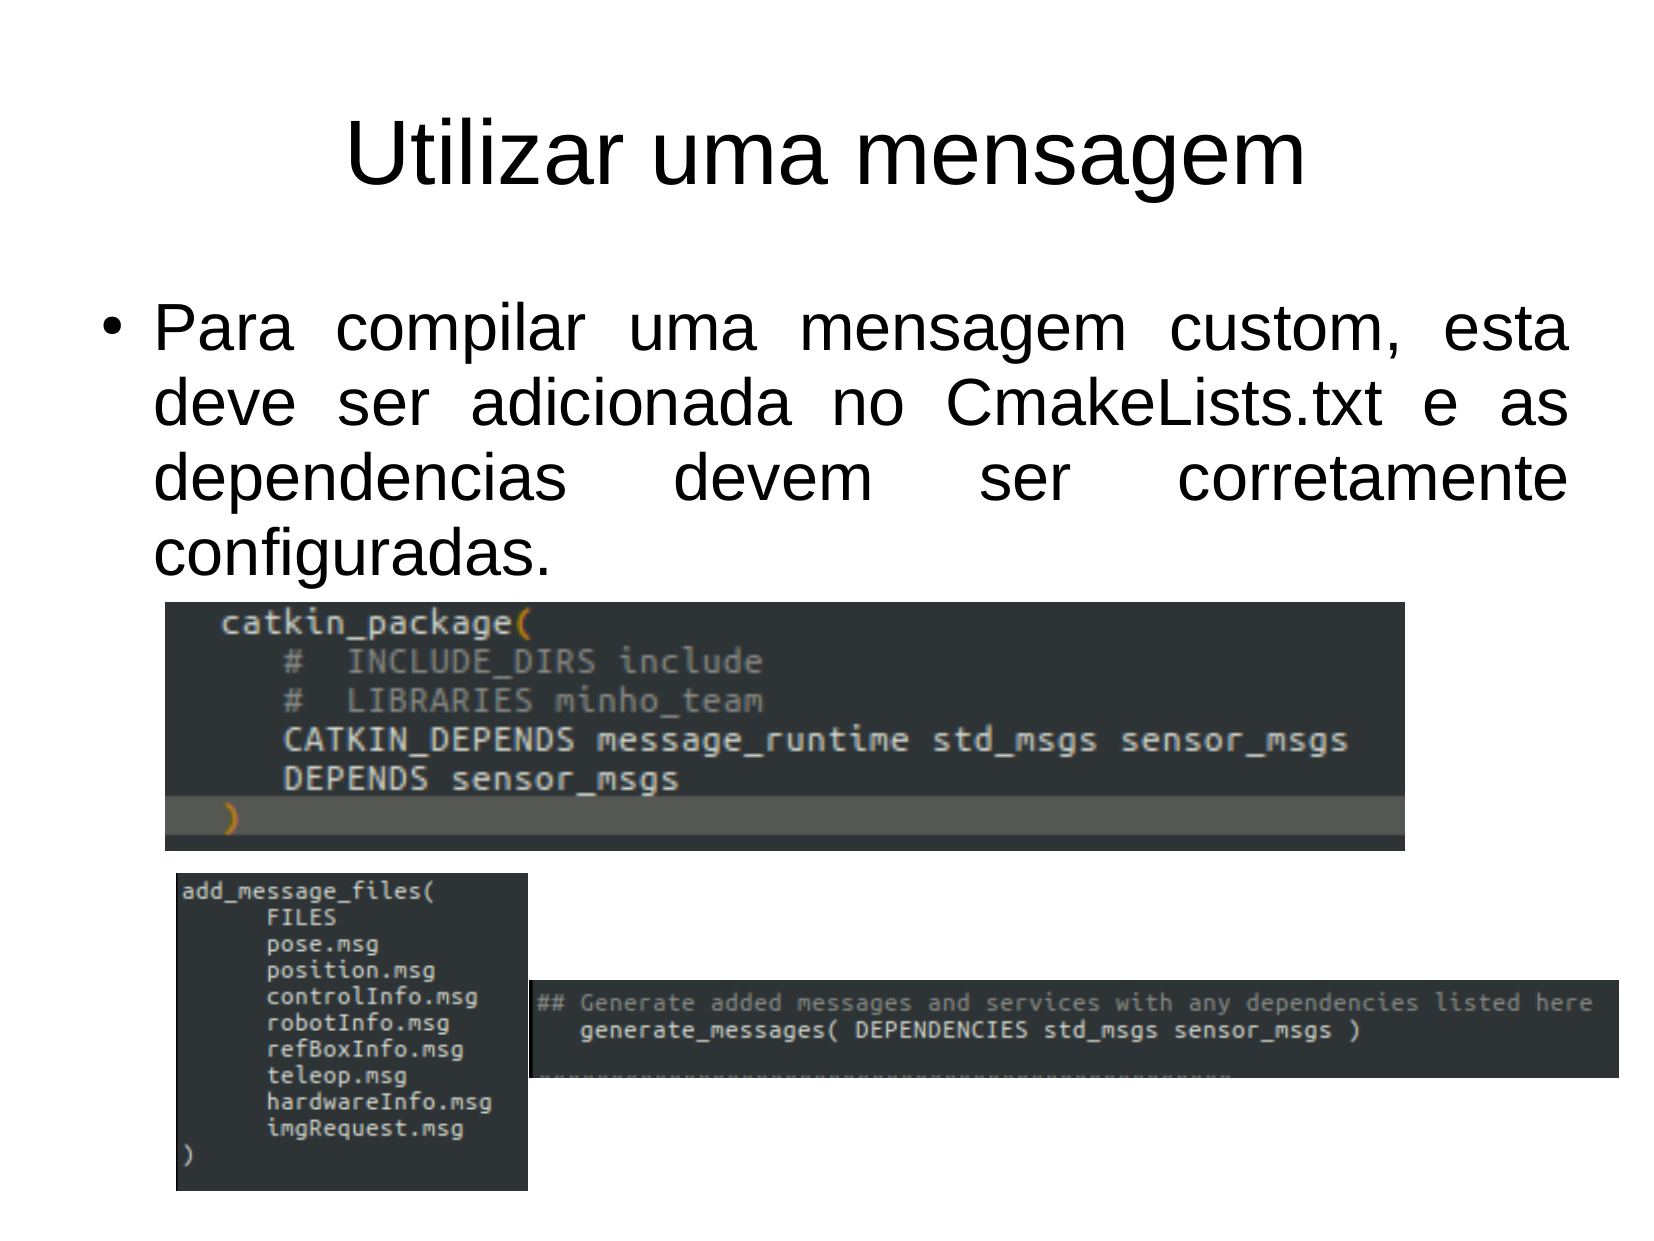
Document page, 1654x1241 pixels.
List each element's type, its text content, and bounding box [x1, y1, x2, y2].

picture [529, 980, 1619, 1078]
list Para compilar uma mensagem custom, esta deve ser adicionada no CmakeLists.txt e as dependencias devem ser corretamente configuradas. [82, 290, 1571, 1010]
picture [165, 602, 1405, 851]
title Utilizar uma mensagem [82, 49, 1571, 257]
picture [176, 873, 528, 1191]
